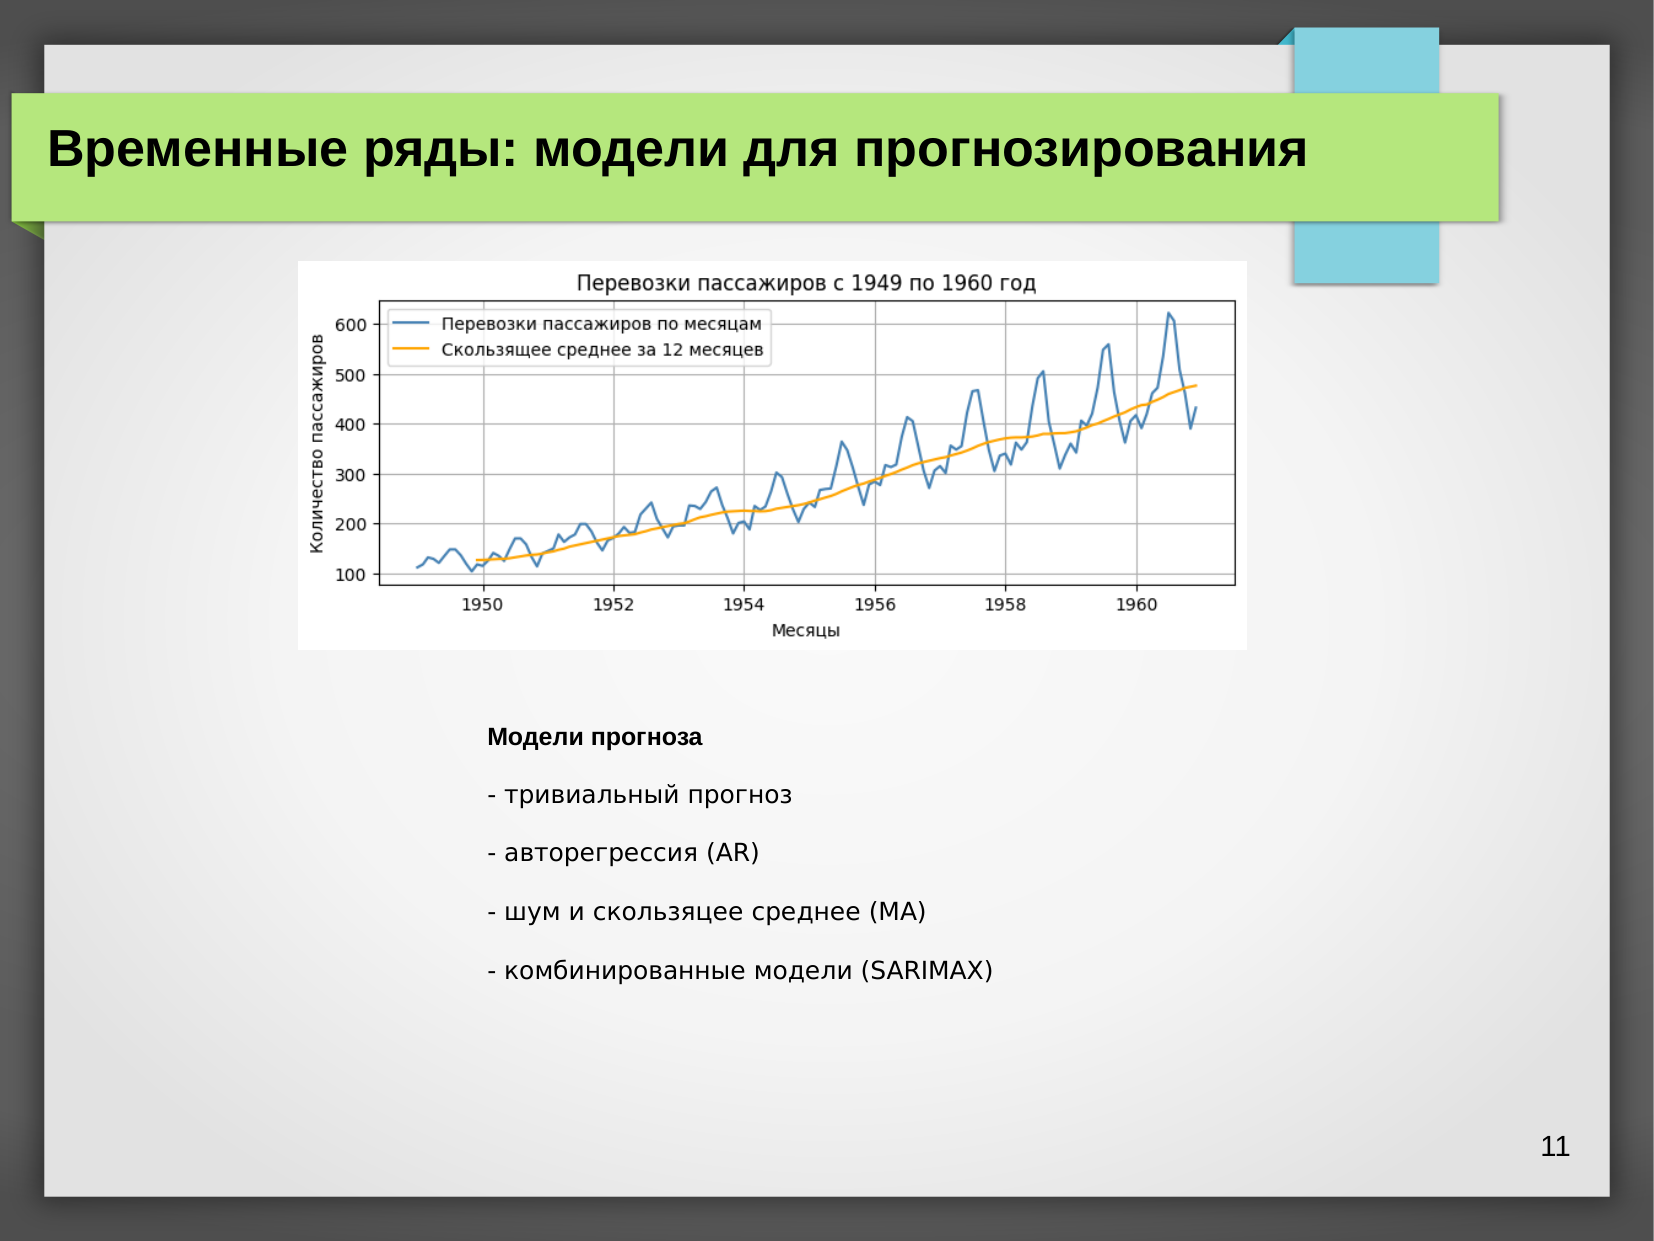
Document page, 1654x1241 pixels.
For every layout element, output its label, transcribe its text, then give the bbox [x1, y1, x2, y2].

title Временные ряды: модели для прогнозирования [47, 96, 1430, 201]
text_box Модели прогноза - тривиальный прогноз - авторегрессия (AR) - шум и скользяцее среднее (MA) - комбинированные модели (SARIMAX) [472, 715, 1146, 1052]
picture [0, 0, 1654, 1241]
